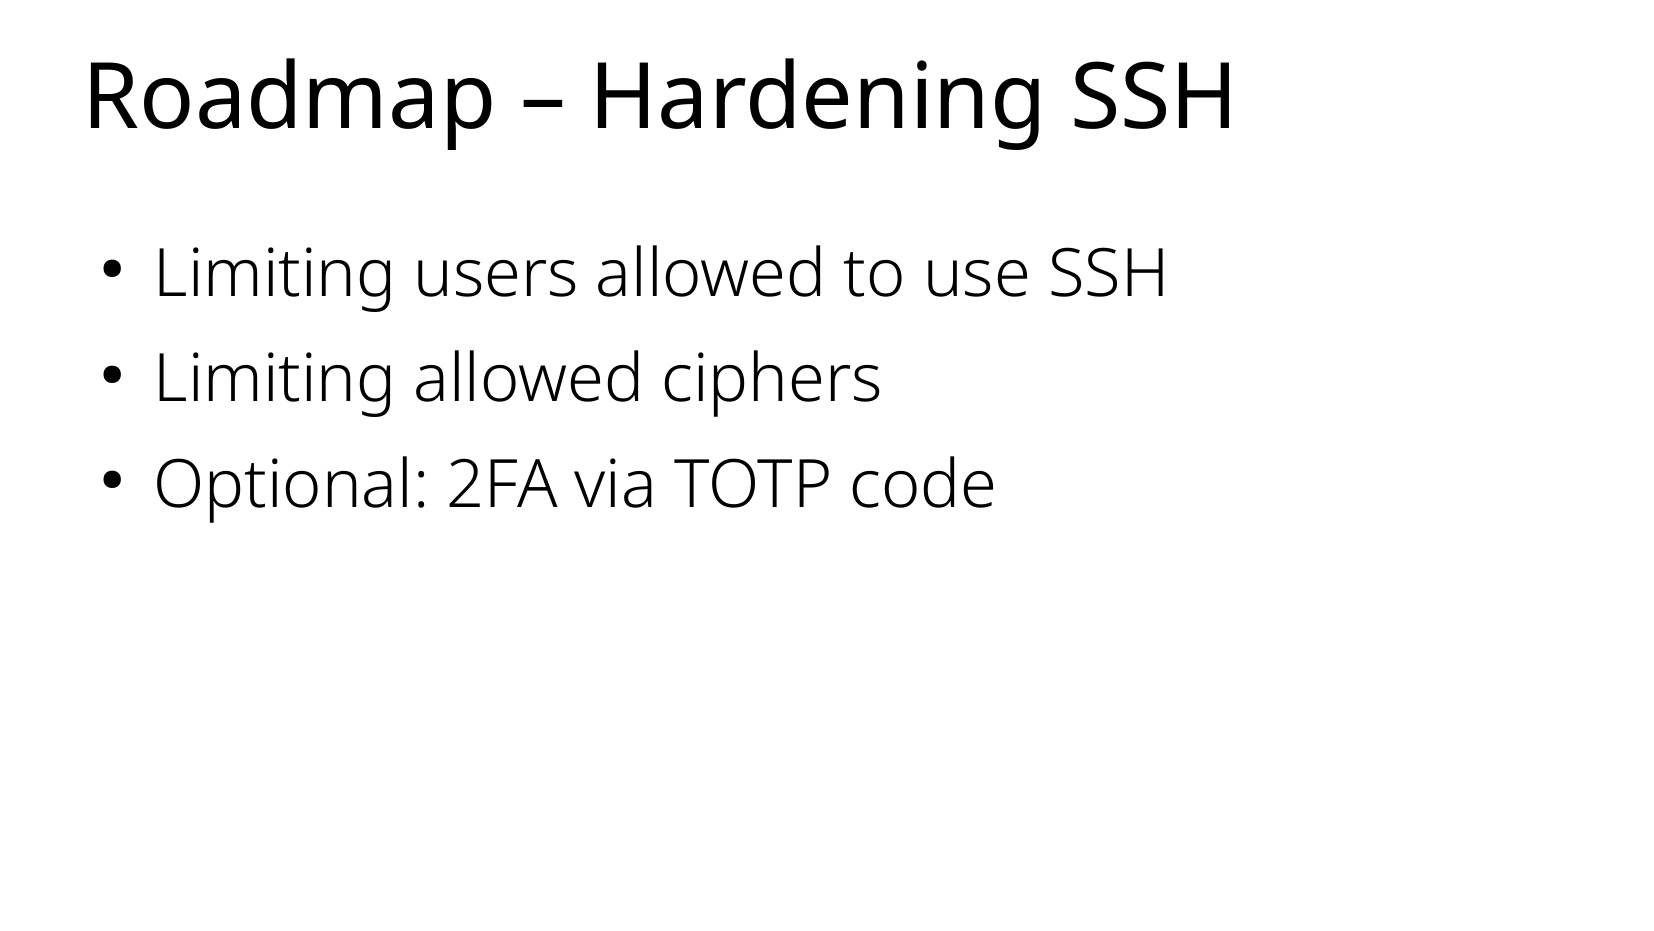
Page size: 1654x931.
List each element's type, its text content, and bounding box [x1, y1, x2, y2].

title Roadmap – Hardening SSH [82, 37, 1571, 150]
list Limiting users allowed to use SSH Limiting allowed ciphers Optional: 2FA via TOTP code [82, 224, 1571, 825]
